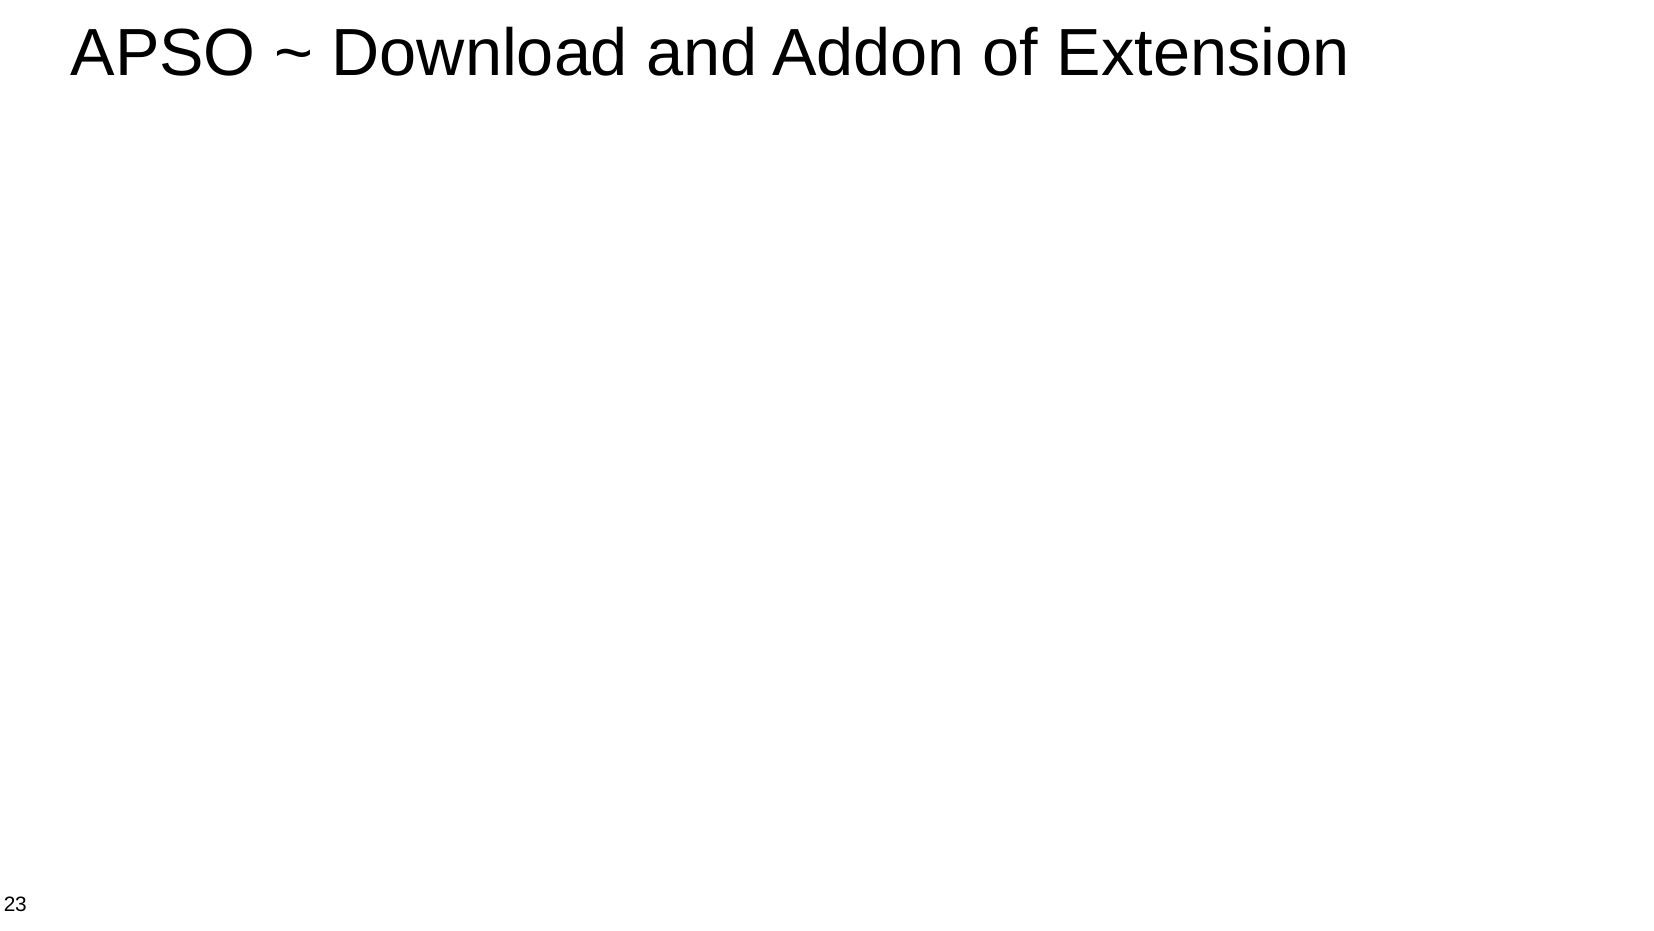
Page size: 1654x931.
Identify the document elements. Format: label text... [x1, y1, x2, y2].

text_box <number> [0, 885, 113, 924]
subtitle APSO ~ Download and Addon of Extension [70, 15, 1559, 95]
